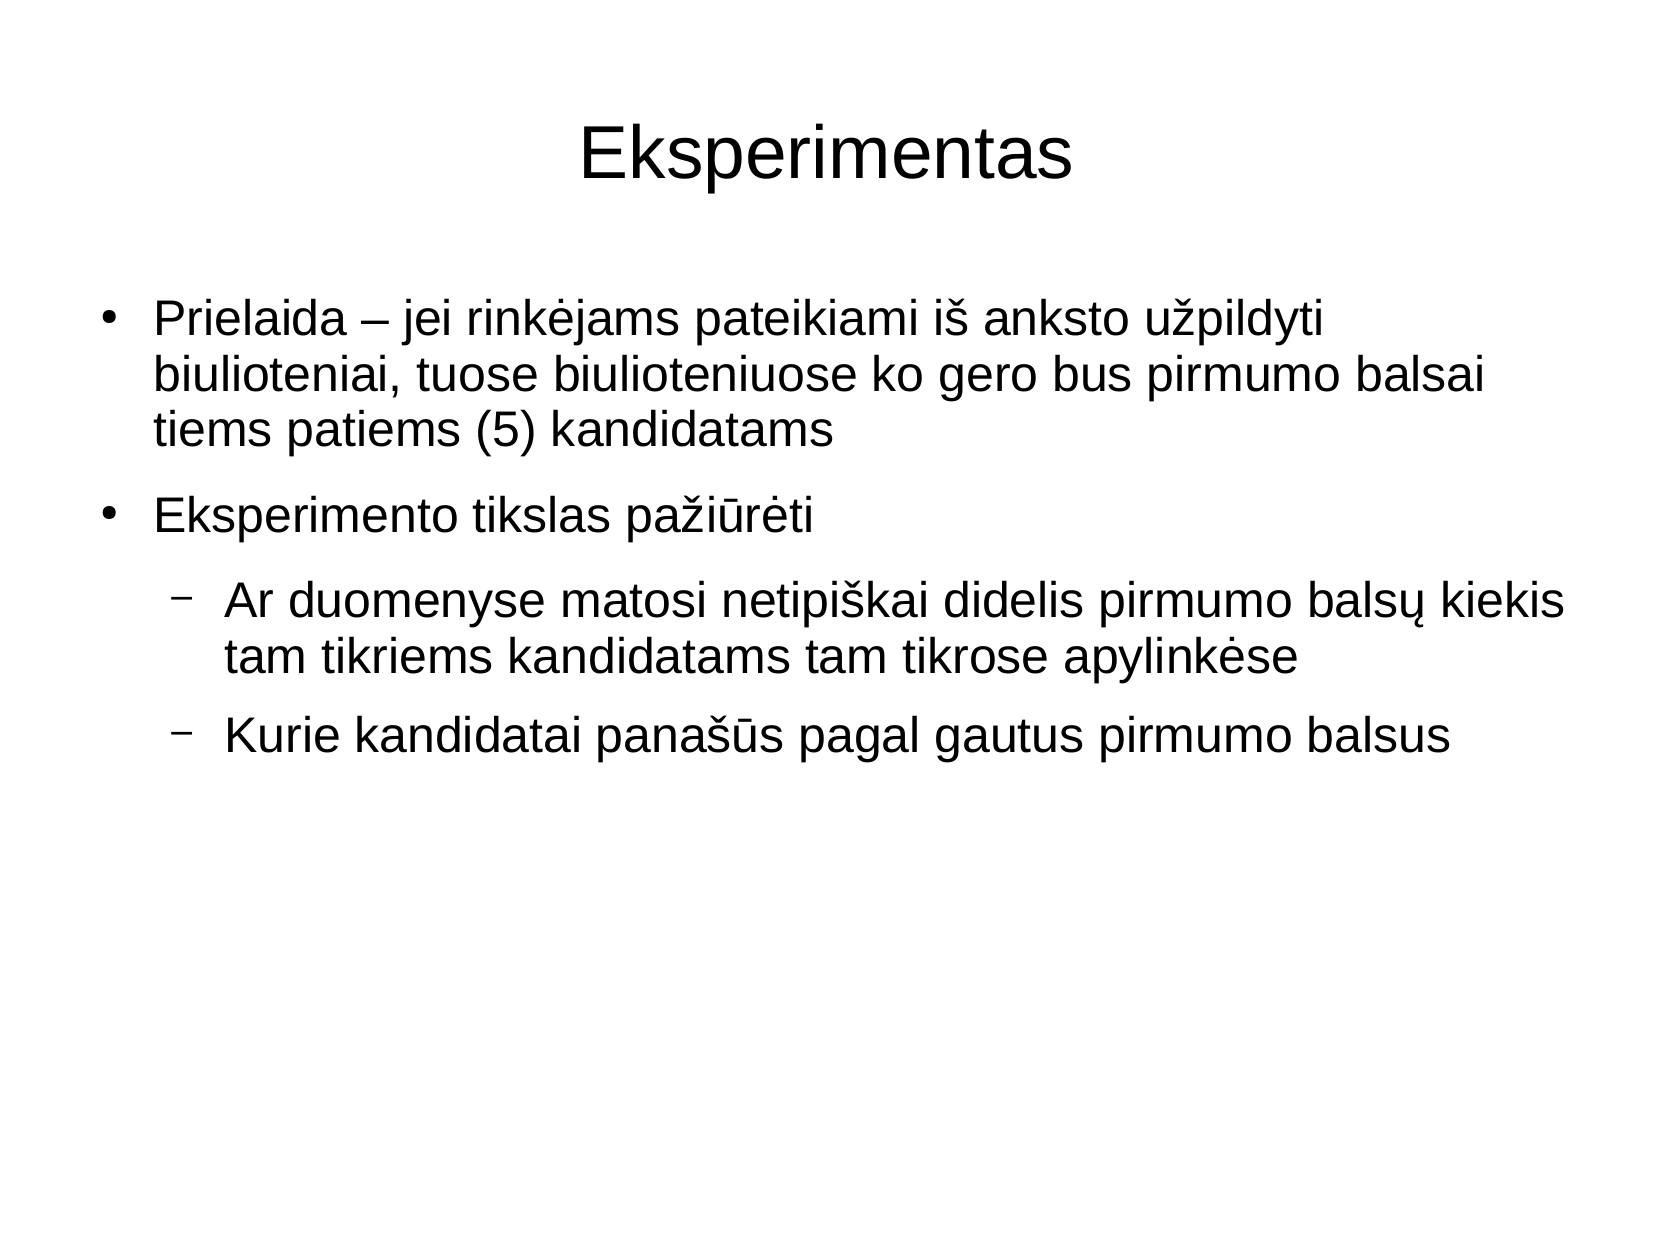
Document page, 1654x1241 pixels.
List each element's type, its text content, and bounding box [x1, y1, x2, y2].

list Prielaida – jei rinkėjams pateikiami iš anksto užpildyti biulioteniai, tuose biulioteniuose ko gero bus pirmumo balsai tiems patiems (5) kandidatams Eksperimento tikslas pažiūrėti Ar duomenyse matosi netipiškai didelis pirmumo balsų kiekis tam tikriems kandidatams tam tikrose apylinkėse Kurie kandidatai panašūs pagal gautus pirmumo balsus [82, 290, 1571, 1109]
title Eksperimentas [82, 49, 1571, 257]
